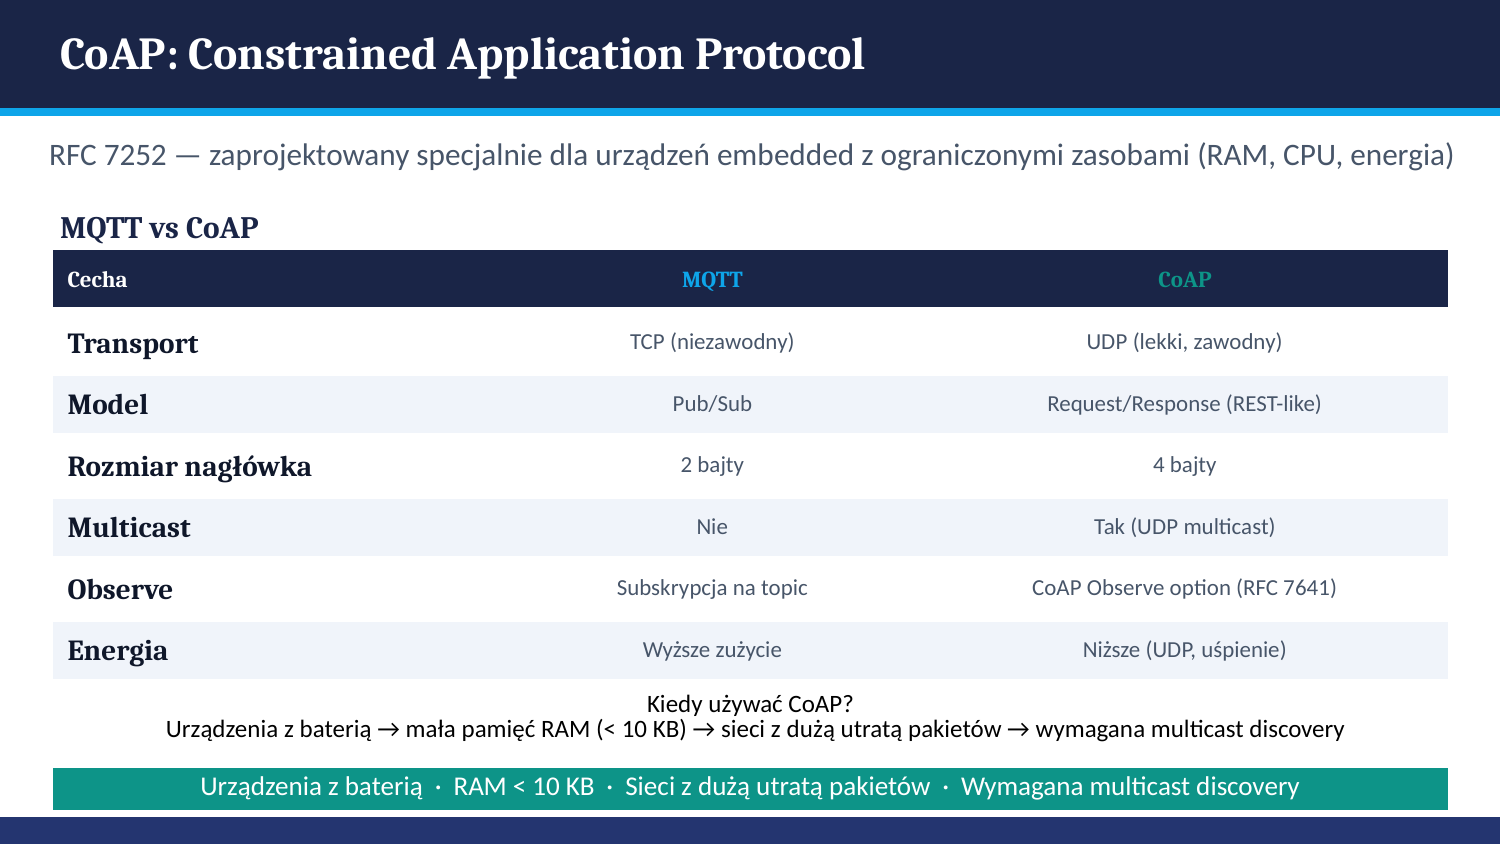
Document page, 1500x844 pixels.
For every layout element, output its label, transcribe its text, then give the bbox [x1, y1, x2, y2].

text_box CoAP Observe option (RFC 7641) [945, 571, 1425, 609]
text_box Niższe (UDP, uśpienie) [945, 633, 1425, 670]
text_box Multicast [68, 510, 473, 547]
text_box [53, 499, 1448, 556]
text_box TCP (niezawodny) [488, 325, 938, 363]
text_box Energia [68, 633, 473, 670]
text_box [0, 817, 1500, 844]
text_box Kiedy używać CoAP? Urządzenia z baterią → mała pamięć RAM (< 10 KB) → sieci z dużą utratą pakietów → wymagana multicast discovery [59, 681, 1454, 756]
text_box Tak (UDP multicast) [945, 510, 1425, 547]
text_box Request/Response (REST-like) [945, 387, 1425, 424]
text_box [53, 622, 1448, 679]
text_box [53, 438, 1448, 495]
text_box Observe [68, 571, 473, 609]
text_box Wyższe zużycie [488, 633, 938, 670]
text_box Urządzenia z baterią · RAM < 10 KB · Sieci z dużą utratą pakietów · Wymagana multicast discovery [53, 768, 1448, 810]
text_box RFC 7252 — zaprojektowany specjalnie dla urządzeń embedded z ograniczonymi zasobami (RAM, CPU, energia) [30, 128, 1476, 188]
text_box UDP (lekki, zawodny) [945, 325, 1425, 363]
text_box Cecha [68, 258, 488, 303]
text_box [53, 376, 1448, 433]
text_box 4 bajty [945, 448, 1425, 486]
text_box Transport [68, 325, 473, 363]
text_box Pub/Sub [488, 387, 938, 424]
text_box Nie [488, 510, 938, 547]
text_box [0, 0, 1500, 116]
text_box MQTT [488, 258, 938, 303]
text_box CoAP [945, 258, 1425, 303]
text_box Subskrypcja na topic [488, 571, 938, 609]
text_box 2 bajty [488, 448, 938, 486]
text_box [53, 250, 1448, 307]
text_box Rozmiar nagłówka [68, 448, 473, 486]
text_box CoAP: Constrained Application Protocol [60, 6, 1440, 104]
text_box [53, 315, 1448, 372]
text_box Model [68, 387, 473, 424]
text_box [53, 561, 1448, 618]
text_box MQTT vs CoAP [60, 202, 1440, 250]
